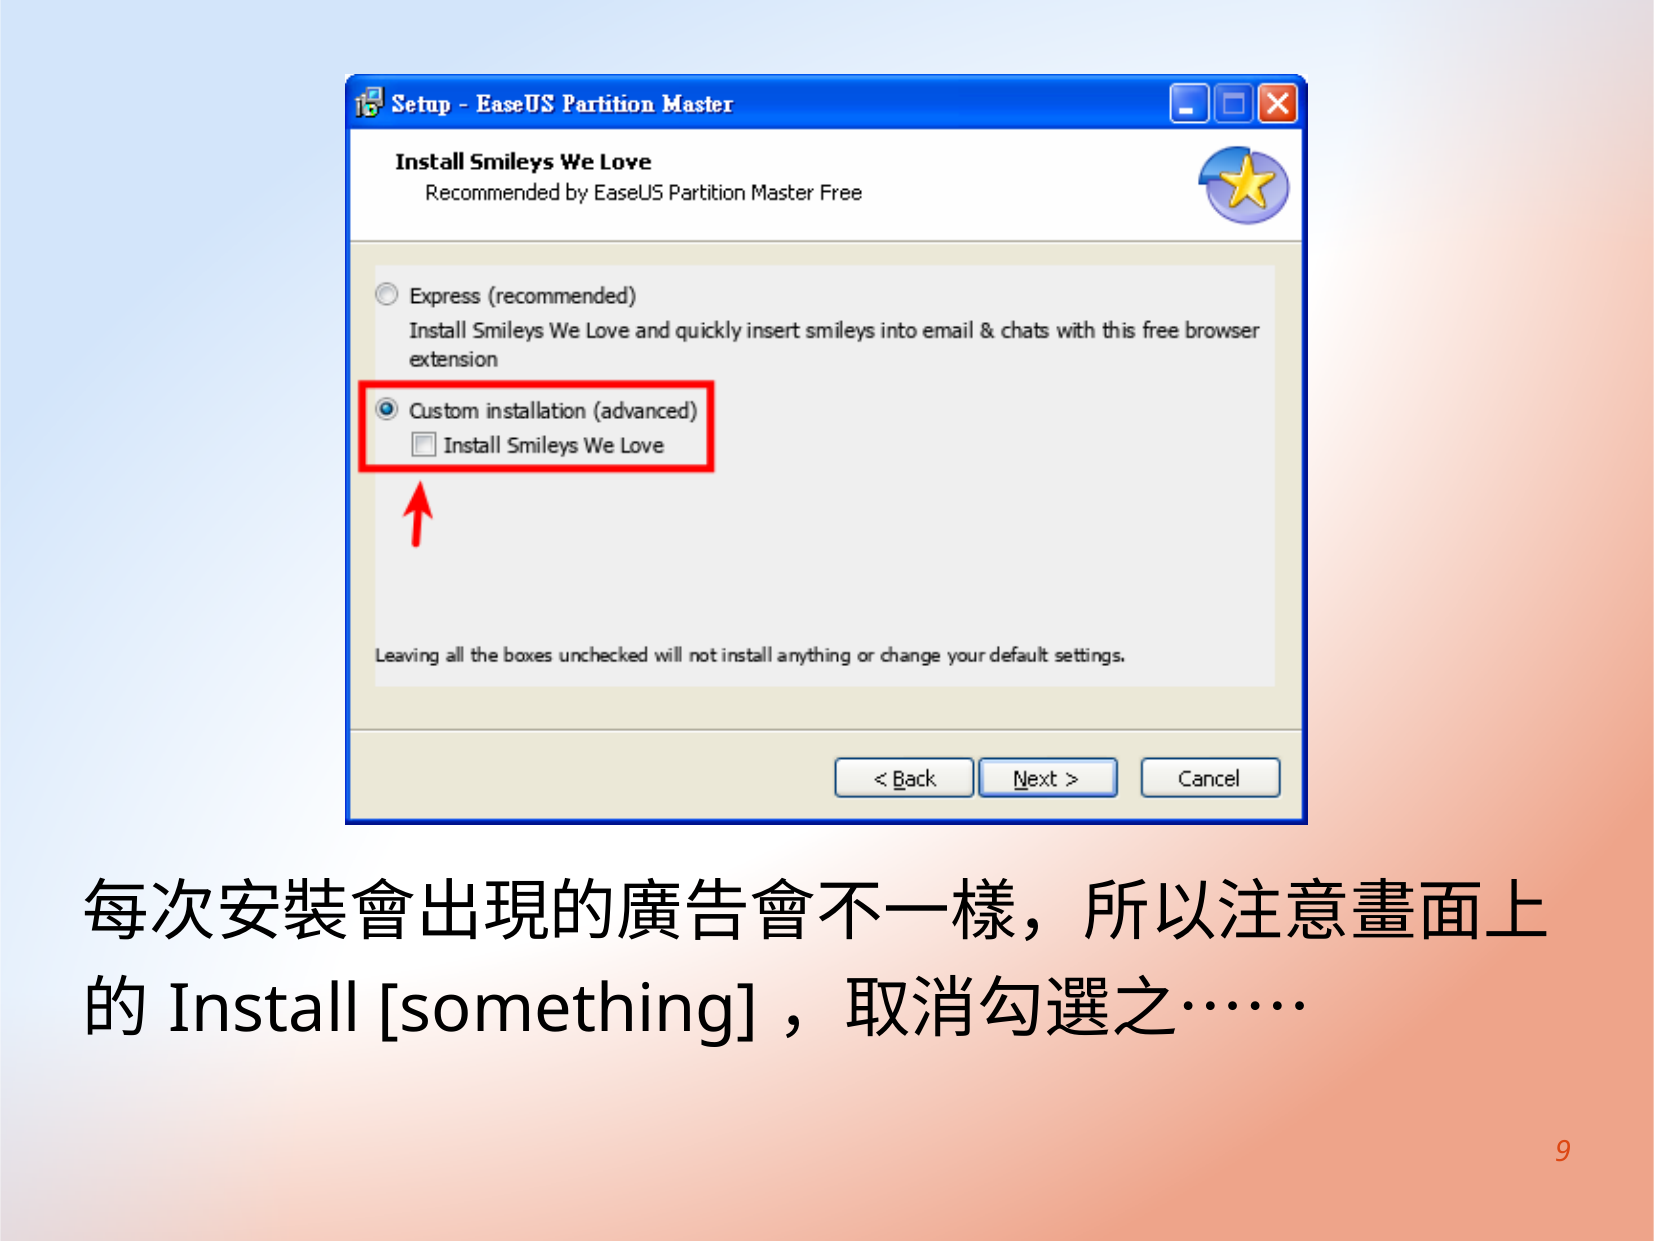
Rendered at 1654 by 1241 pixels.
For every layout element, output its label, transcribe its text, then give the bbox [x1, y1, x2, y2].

list 每次安裝會出現的廣告會不一樣，所以注意畫面上的Install [something]，取消勾選之…… [82, 857, 1571, 1201]
picture [0, 0, 1654, 1241]
